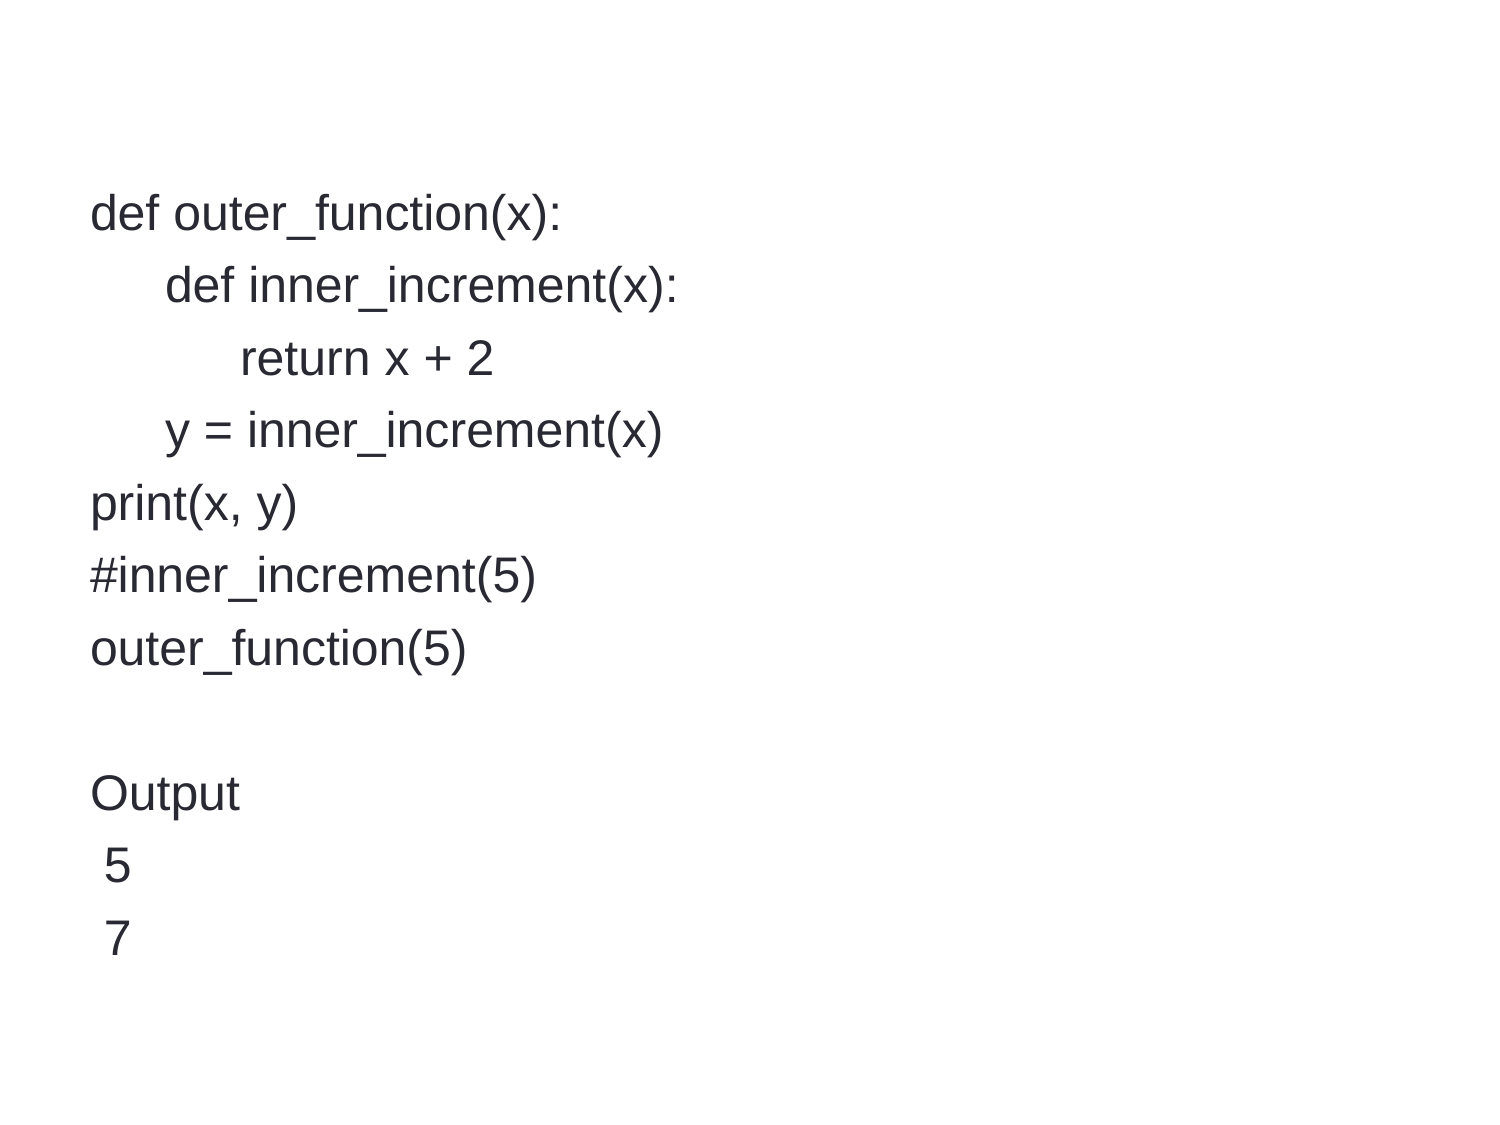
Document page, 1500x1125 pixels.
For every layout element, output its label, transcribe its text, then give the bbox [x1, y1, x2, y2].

list def outer_function(x): def inner_increment(x): return x + 2 y = inner_increment(x) print(x, y) #inner_increment(5) outer_function(5) Output 5 7 [75, 172, 1426, 1063]
